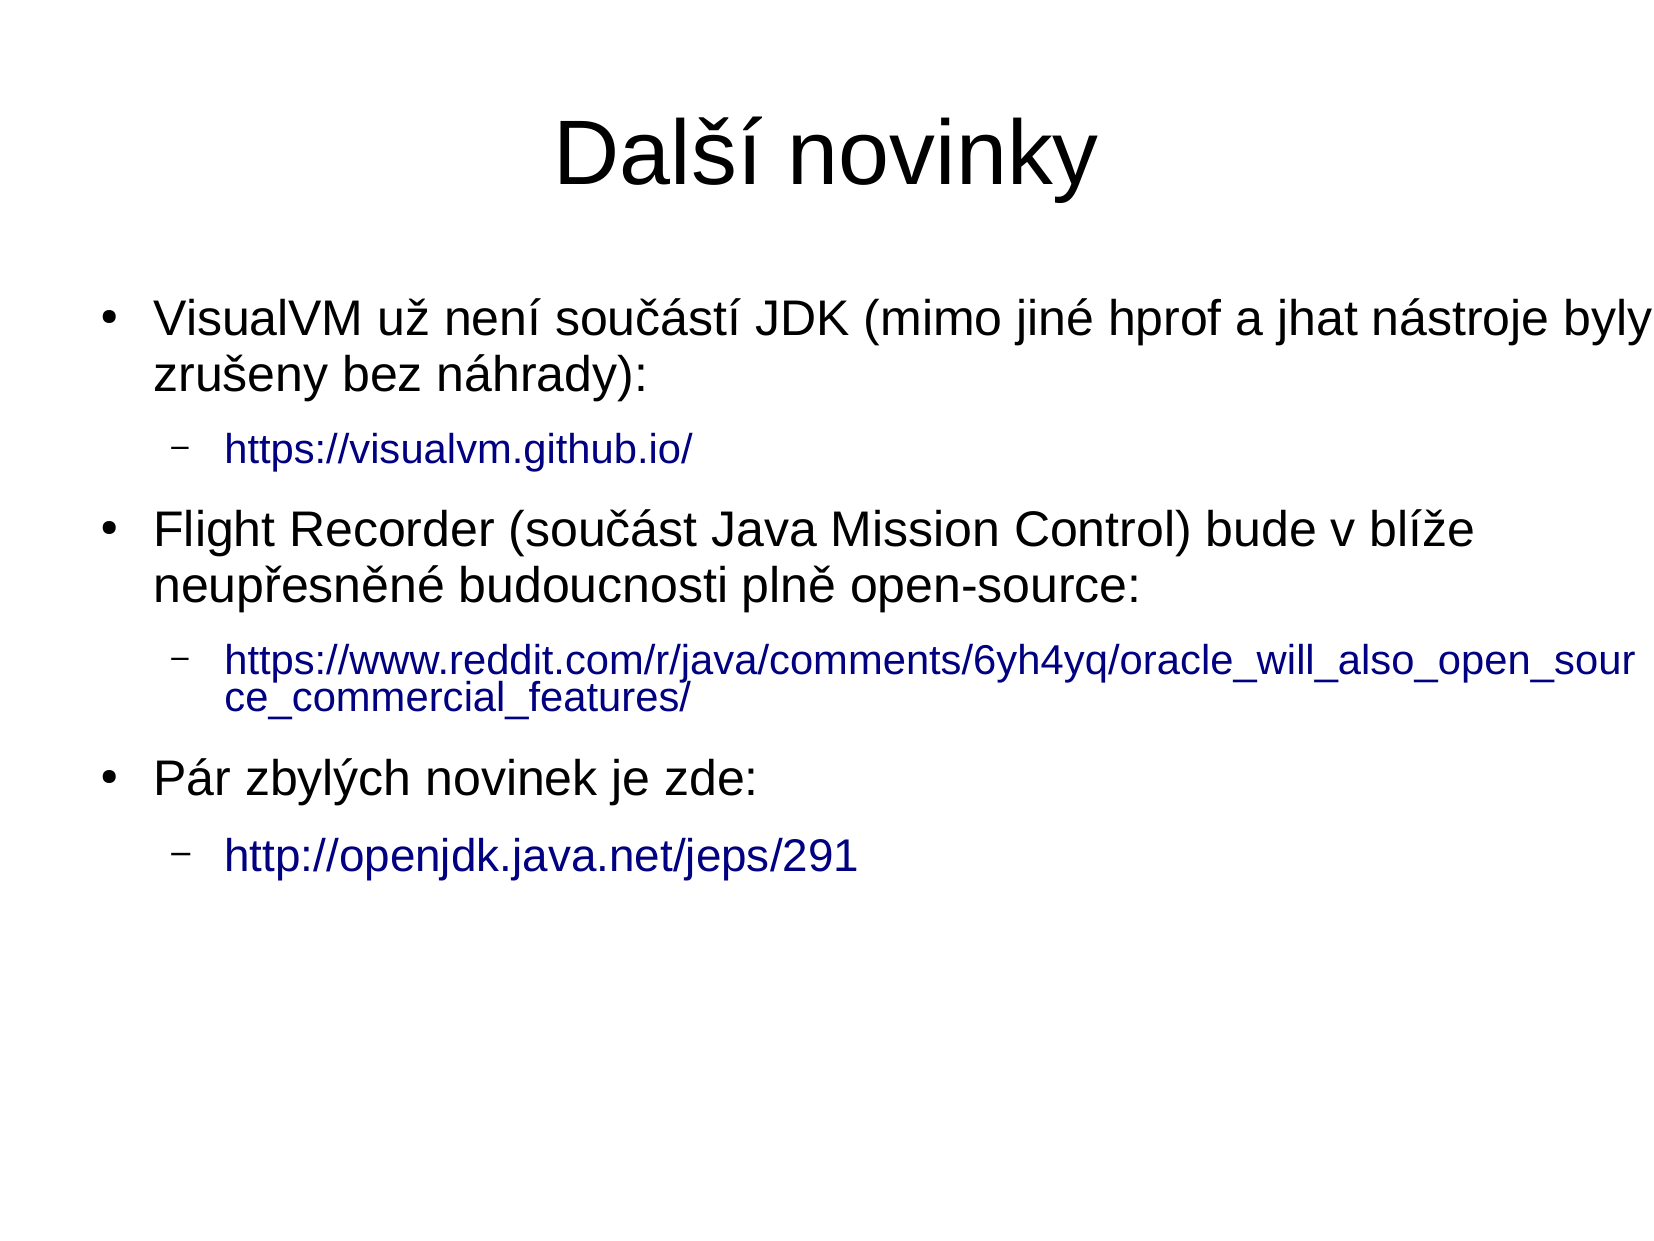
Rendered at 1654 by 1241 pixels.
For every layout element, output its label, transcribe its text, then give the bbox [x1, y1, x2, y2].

title Další novinky [82, 49, 1571, 257]
list VisualVM už není součástí JDK (mimo jiné hprof a jhat nástroje byly zrušeny bez náhrady): https://visualvm.github.io/ Flight Recorder (součást Java Mission Control) bude v blíže neupřesněné budoucnosti plně open-source: https://www.reddit.com/r/java/comments/6yh4yq/oracle_will_also_open_source_commercial_features/ Pár zbylých novinek je zde: http://openjdk.java.net/jeps/291 [82, 290, 1654, 1205]
